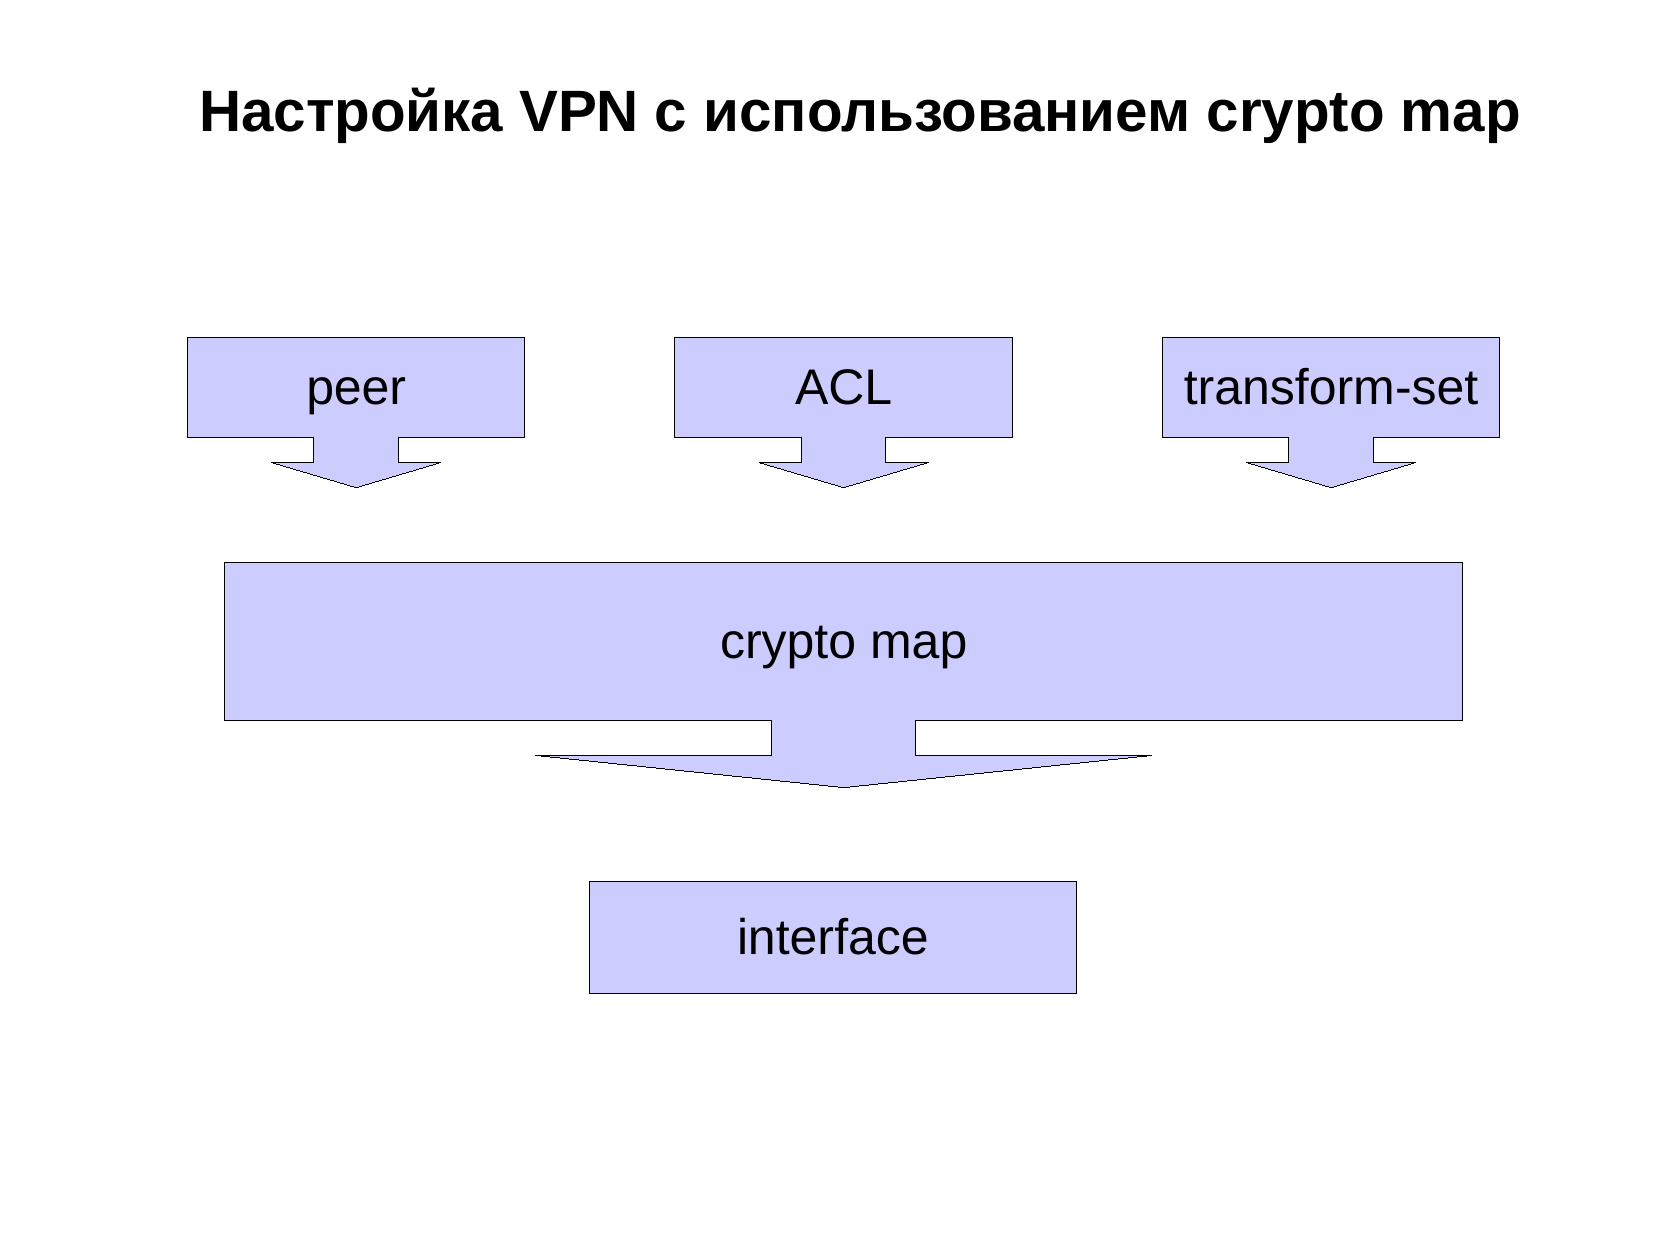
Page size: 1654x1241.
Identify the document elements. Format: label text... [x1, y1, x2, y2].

text_box Настройка VPN с использованием crypto map [123, 41, 1597, 151]
text_box crypto map [224, 562, 1463, 788]
text_box transform-set [1162, 337, 1500, 488]
text_box ACL [674, 337, 1013, 488]
text_box peer [187, 337, 525, 488]
text_box interface [589, 881, 1077, 994]
